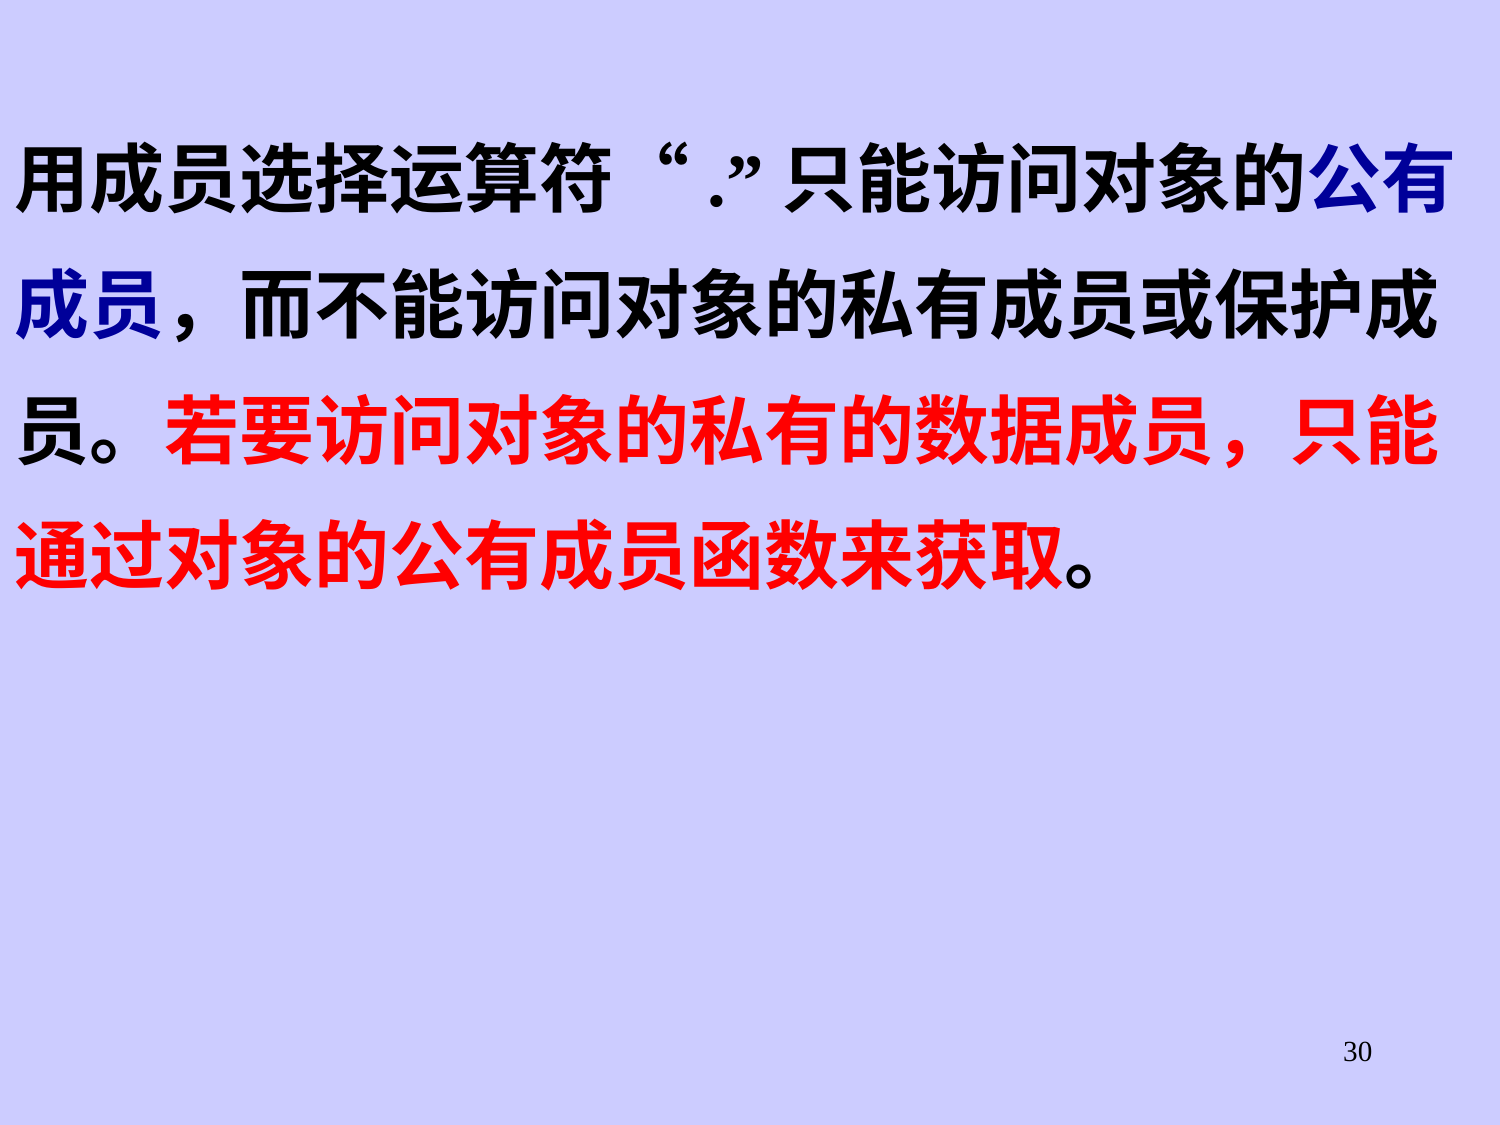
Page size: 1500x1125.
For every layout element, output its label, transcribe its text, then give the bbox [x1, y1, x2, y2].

text_box 用成员选择运算符“.”只能访问对象的公有成员，而不能访问对象的私有成员或保护成员。若要访问对象的私有的数据成员，只能通过对象的公有成员函数来获取。 [0, 87, 1500, 607]
text_box <编号> [1074, 1025, 1388, 1101]
